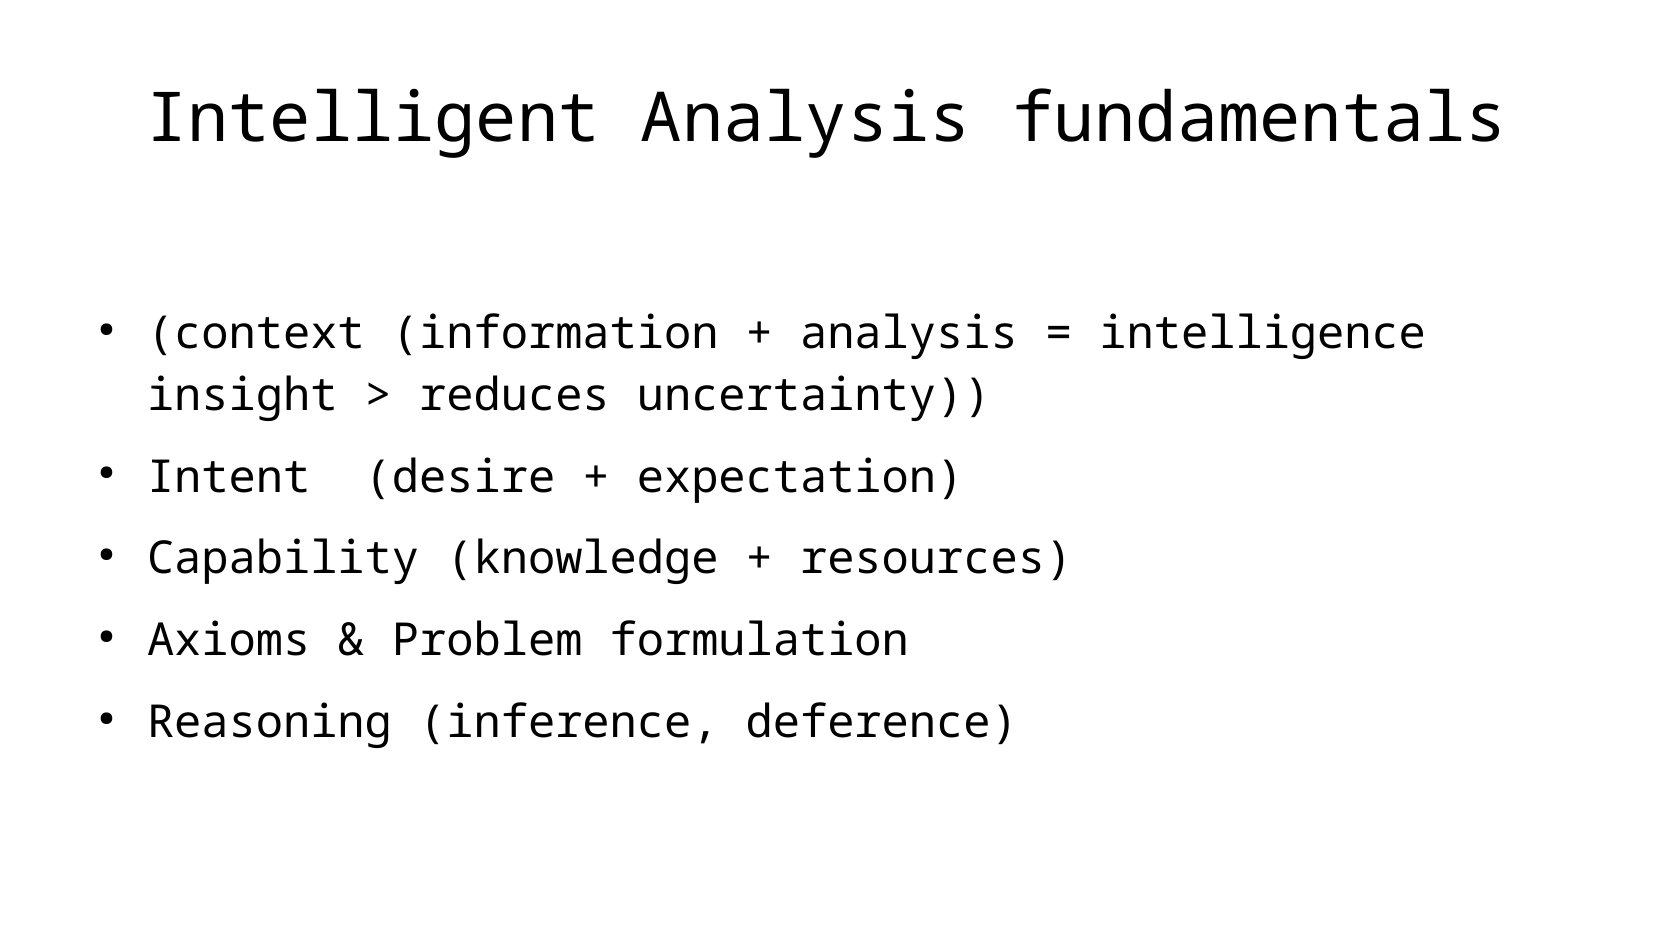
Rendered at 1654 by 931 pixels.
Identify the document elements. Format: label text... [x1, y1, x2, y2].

title Intelligent Analysis fundamentals [82, 36, 1571, 193]
list (context (information + analysis = intelligence insight > reduces uncertainty)) Intent (desire + expectation) Capability (knowledge + resources) Axioms & Problem formulation Reasoning (inference, deference) [82, 217, 1571, 757]
